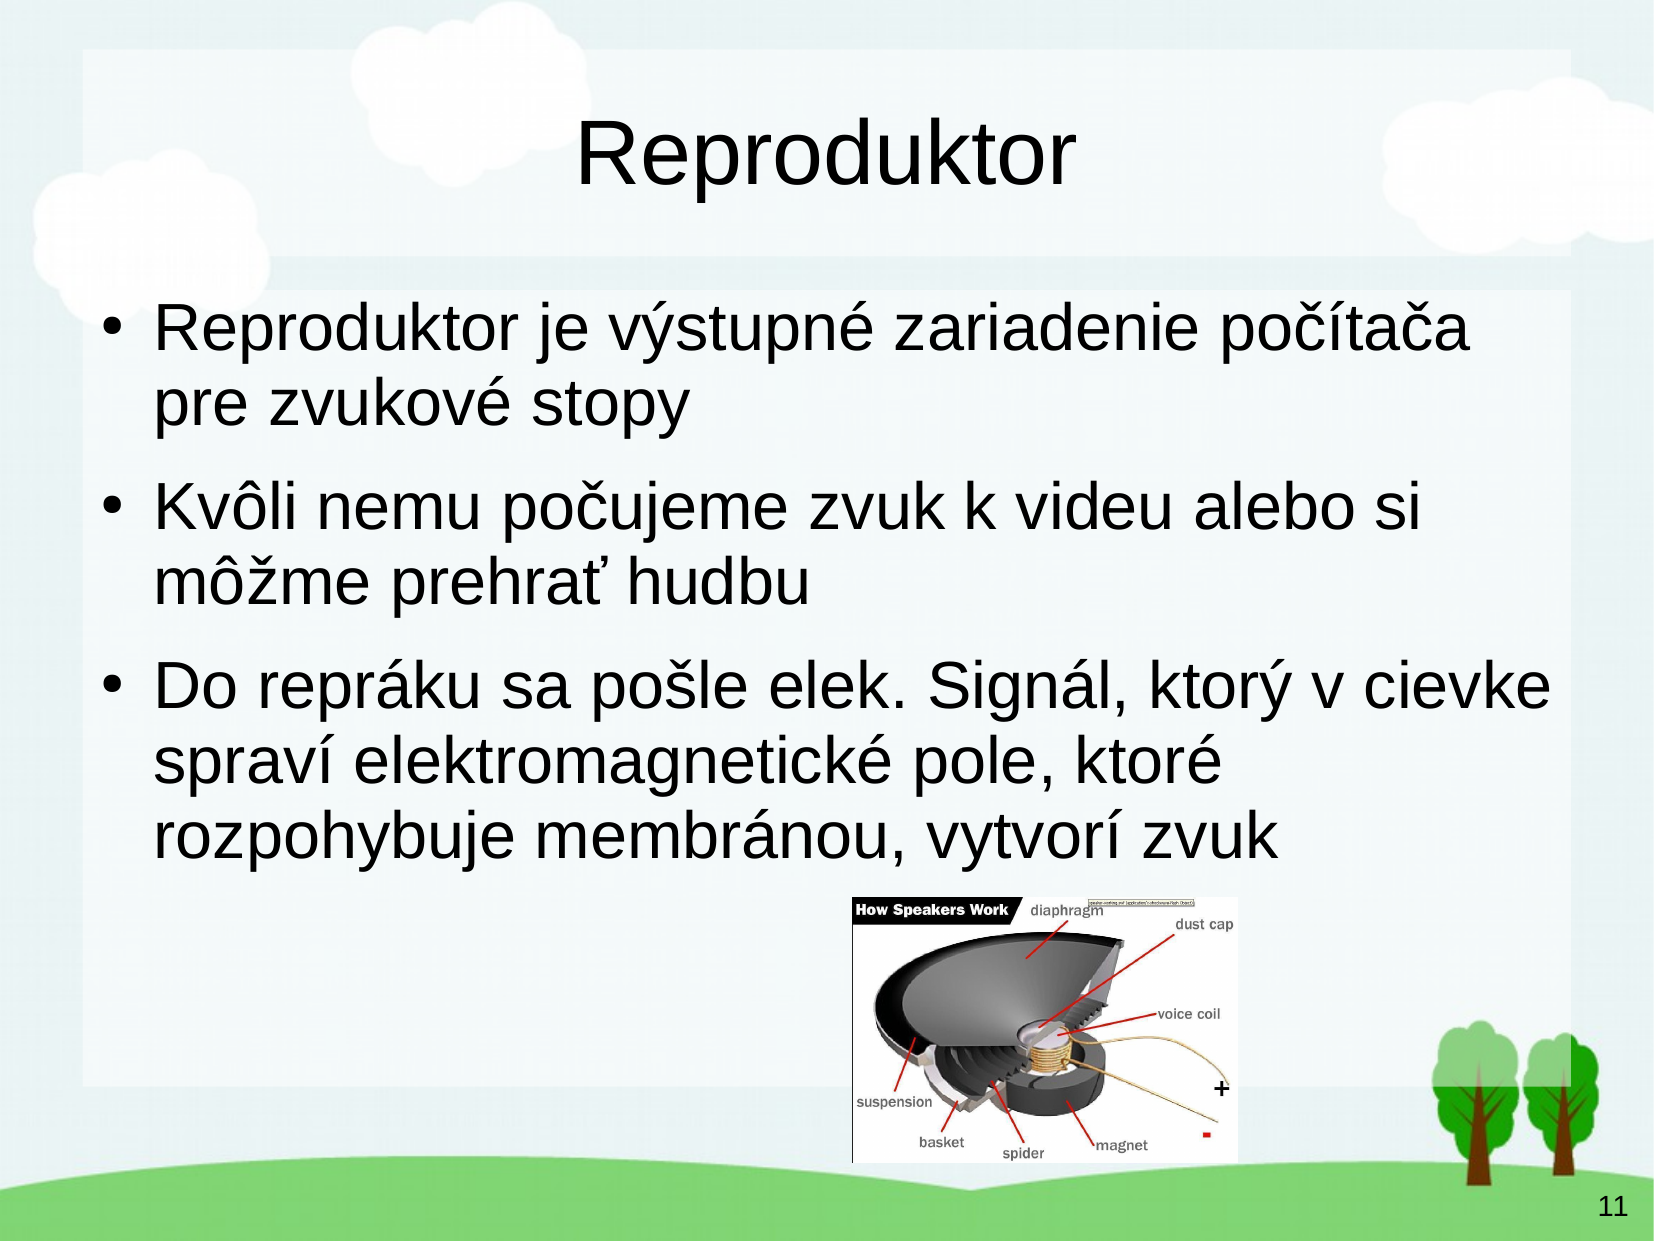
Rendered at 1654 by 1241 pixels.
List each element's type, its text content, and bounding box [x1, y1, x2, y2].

picture [0, 0, 1654, 1241]
title Reproduktor [82, 49, 1571, 257]
list Reproduktor je výstupné zariadenie počítača pre zvukové stopy Kvôli nemu počujeme zvuk k videu alebo si môžme prehrať hudbu Do repráku sa pošle elek. Signál, ktorý v cievke spraví elektromagnetické pole, ktoré rozpohybuje membránou, vytvorí zvuk [82, 290, 1571, 1087]
